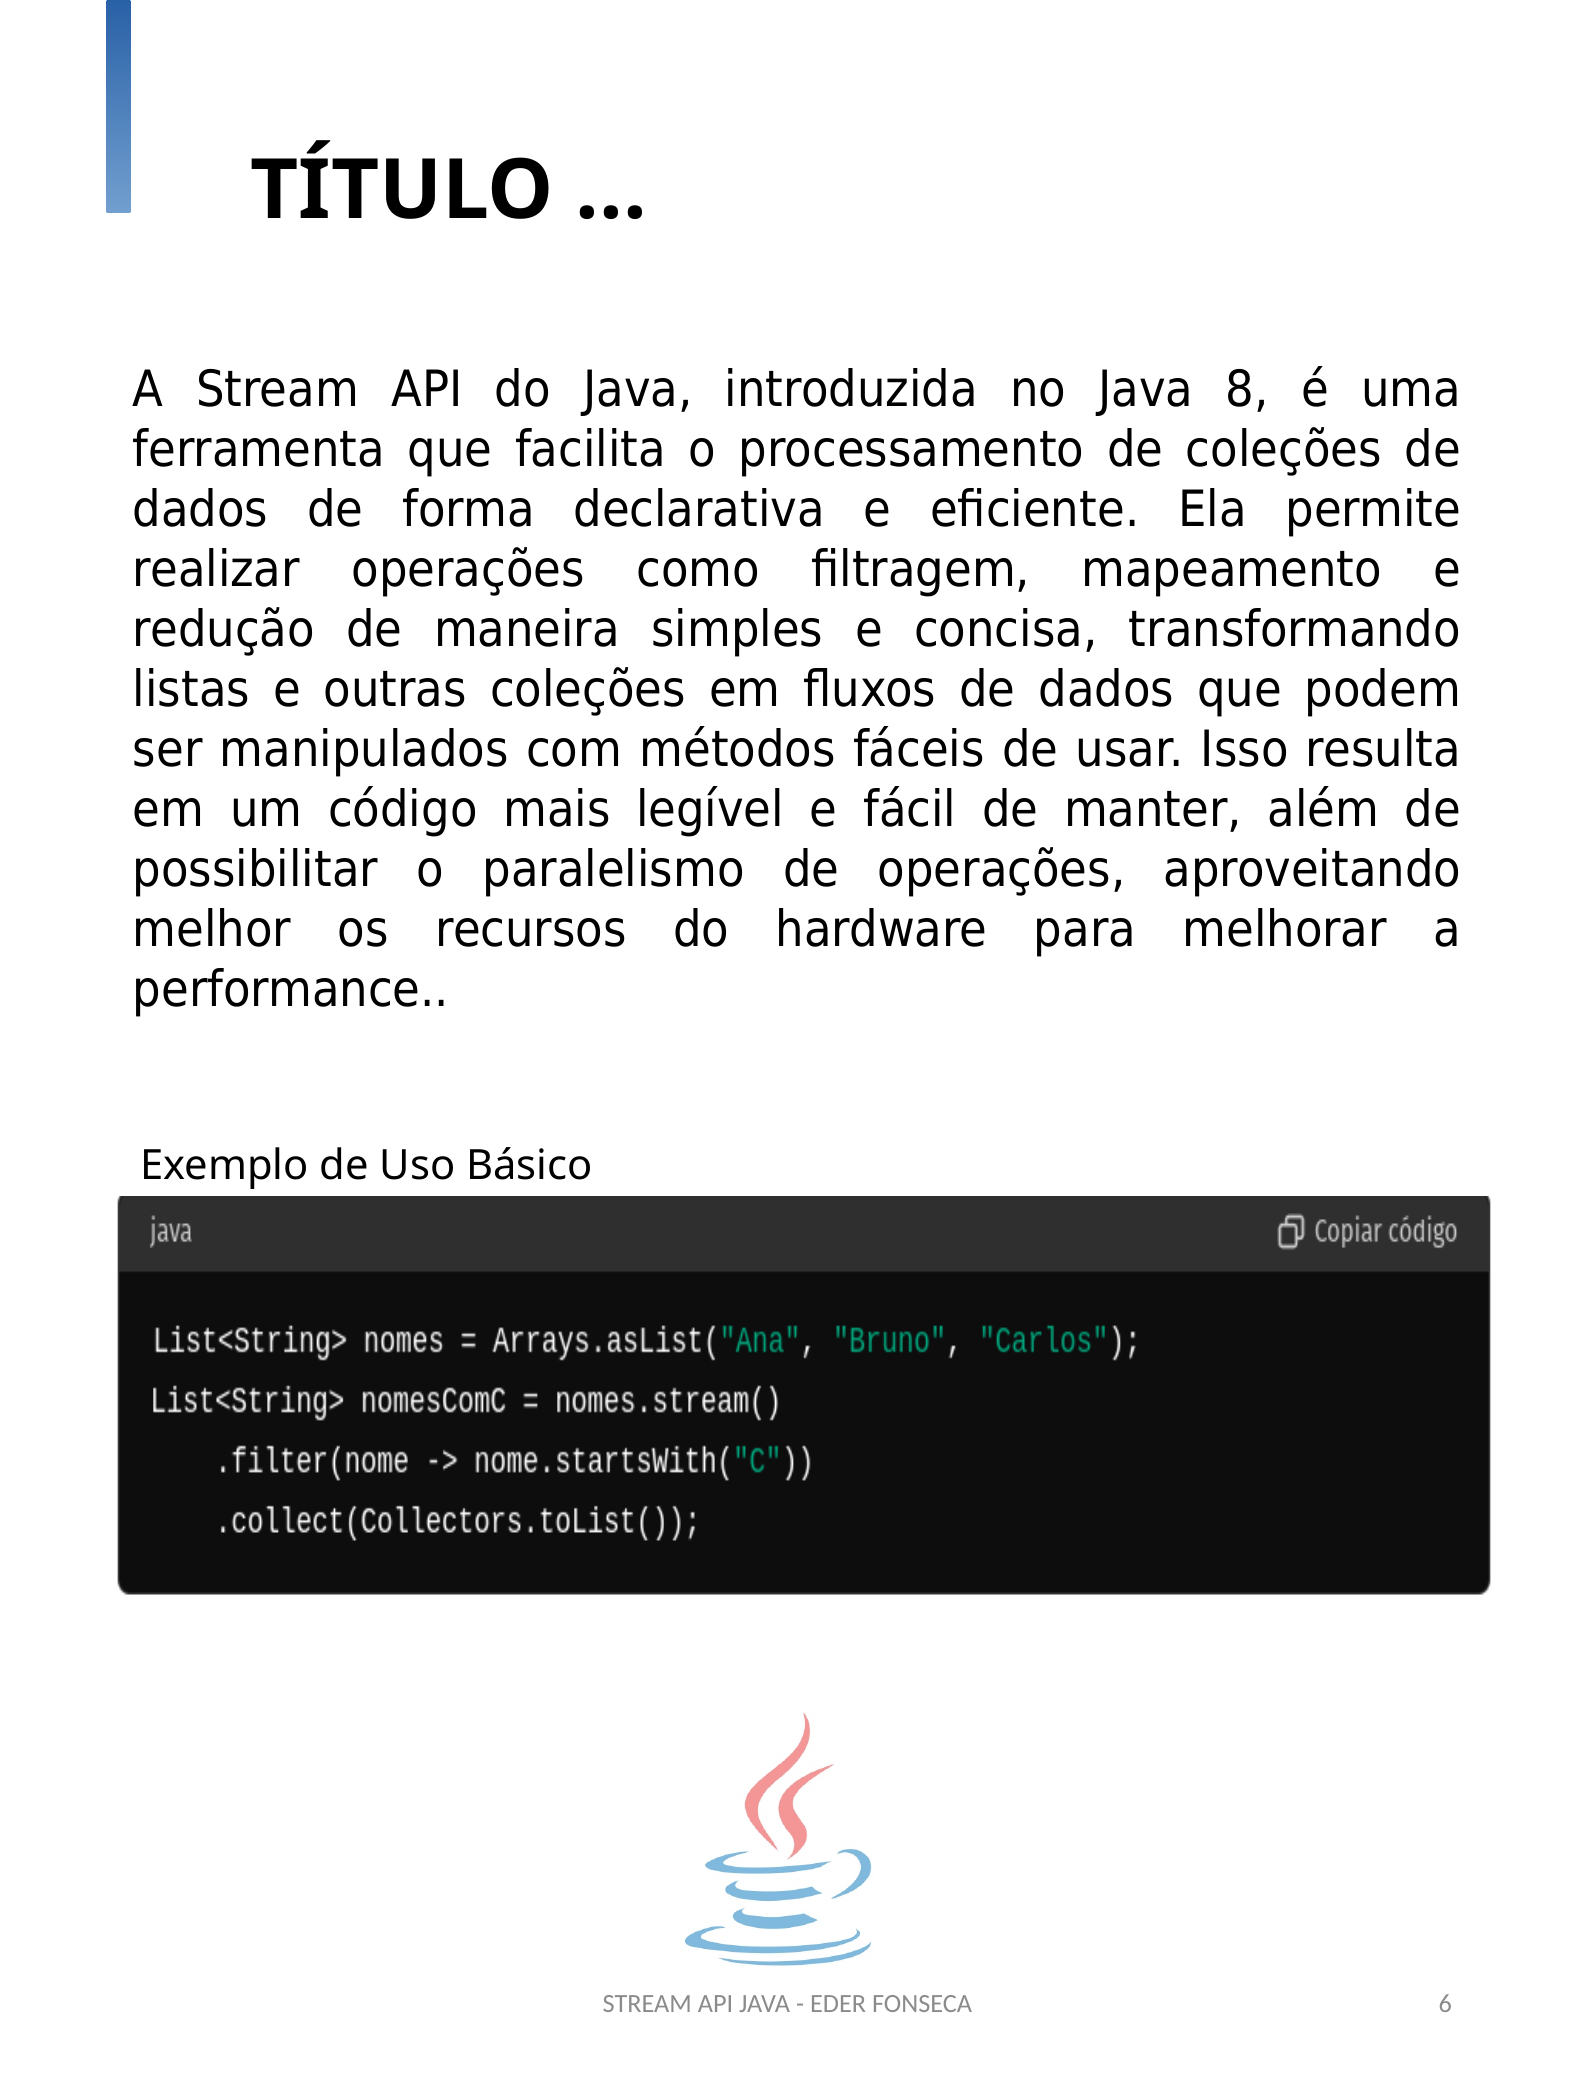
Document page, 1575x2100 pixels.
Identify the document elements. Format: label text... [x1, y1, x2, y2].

picture [115, 1196, 1492, 1599]
text_box Exemplo de Uso Básico [125, 1127, 1425, 1192]
text_box [106, 0, 131, 213]
text_box TÍTULO ... [236, 127, 1329, 243]
text_box A Stream API do Java, introduzida no Java 8, é uma ferramenta que facilita o processamento de coleções de dados de forma declarativa e eficiente. Ela permite realizar operações como filtragem, mapeamento e redução de maneira simples e concisa, transformando listas e outras coleções em fluxos de dados que podem ser manipulados com métodos fáceis de usar. Isso resulta em um código mais legível e fácil de manter, além de possibilitar o paralelismo de operações, aproveitando melhor os recursos do hardware para melhorar a performance.. [118, 348, 1477, 1144]
picture [679, 1712, 877, 1975]
